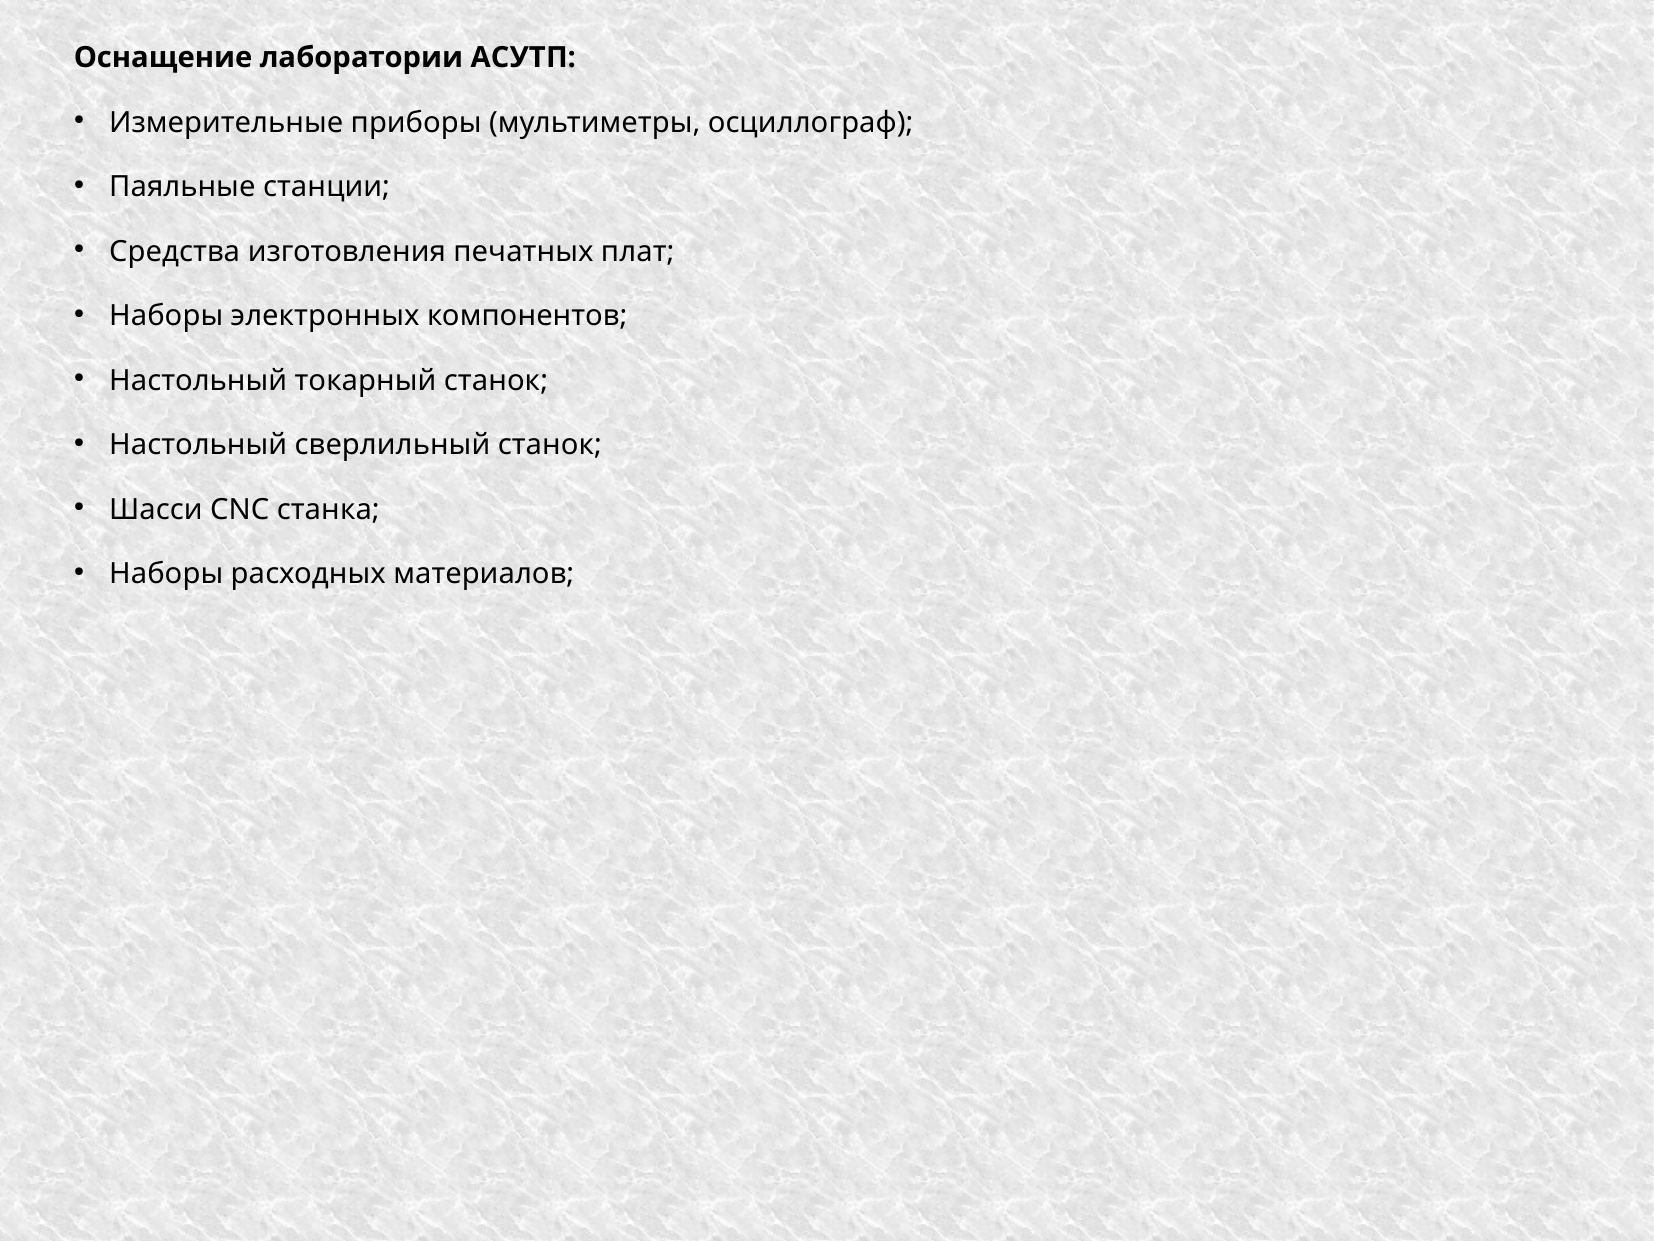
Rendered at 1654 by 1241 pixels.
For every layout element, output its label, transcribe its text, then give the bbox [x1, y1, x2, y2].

picture [0, 0, 1654, 1241]
text_box Оснащение лаборатории АСУТП: Измерительные приборы (мультиметры, осциллограф); Паяльные станции; Средства изготовления печатных плат; Наборы электронных компонентов; Настольный токарный станок; Настольный сверлильный станок; Шасси CNC станка; Наборы расходных материалов; [59, 28, 1630, 1229]
